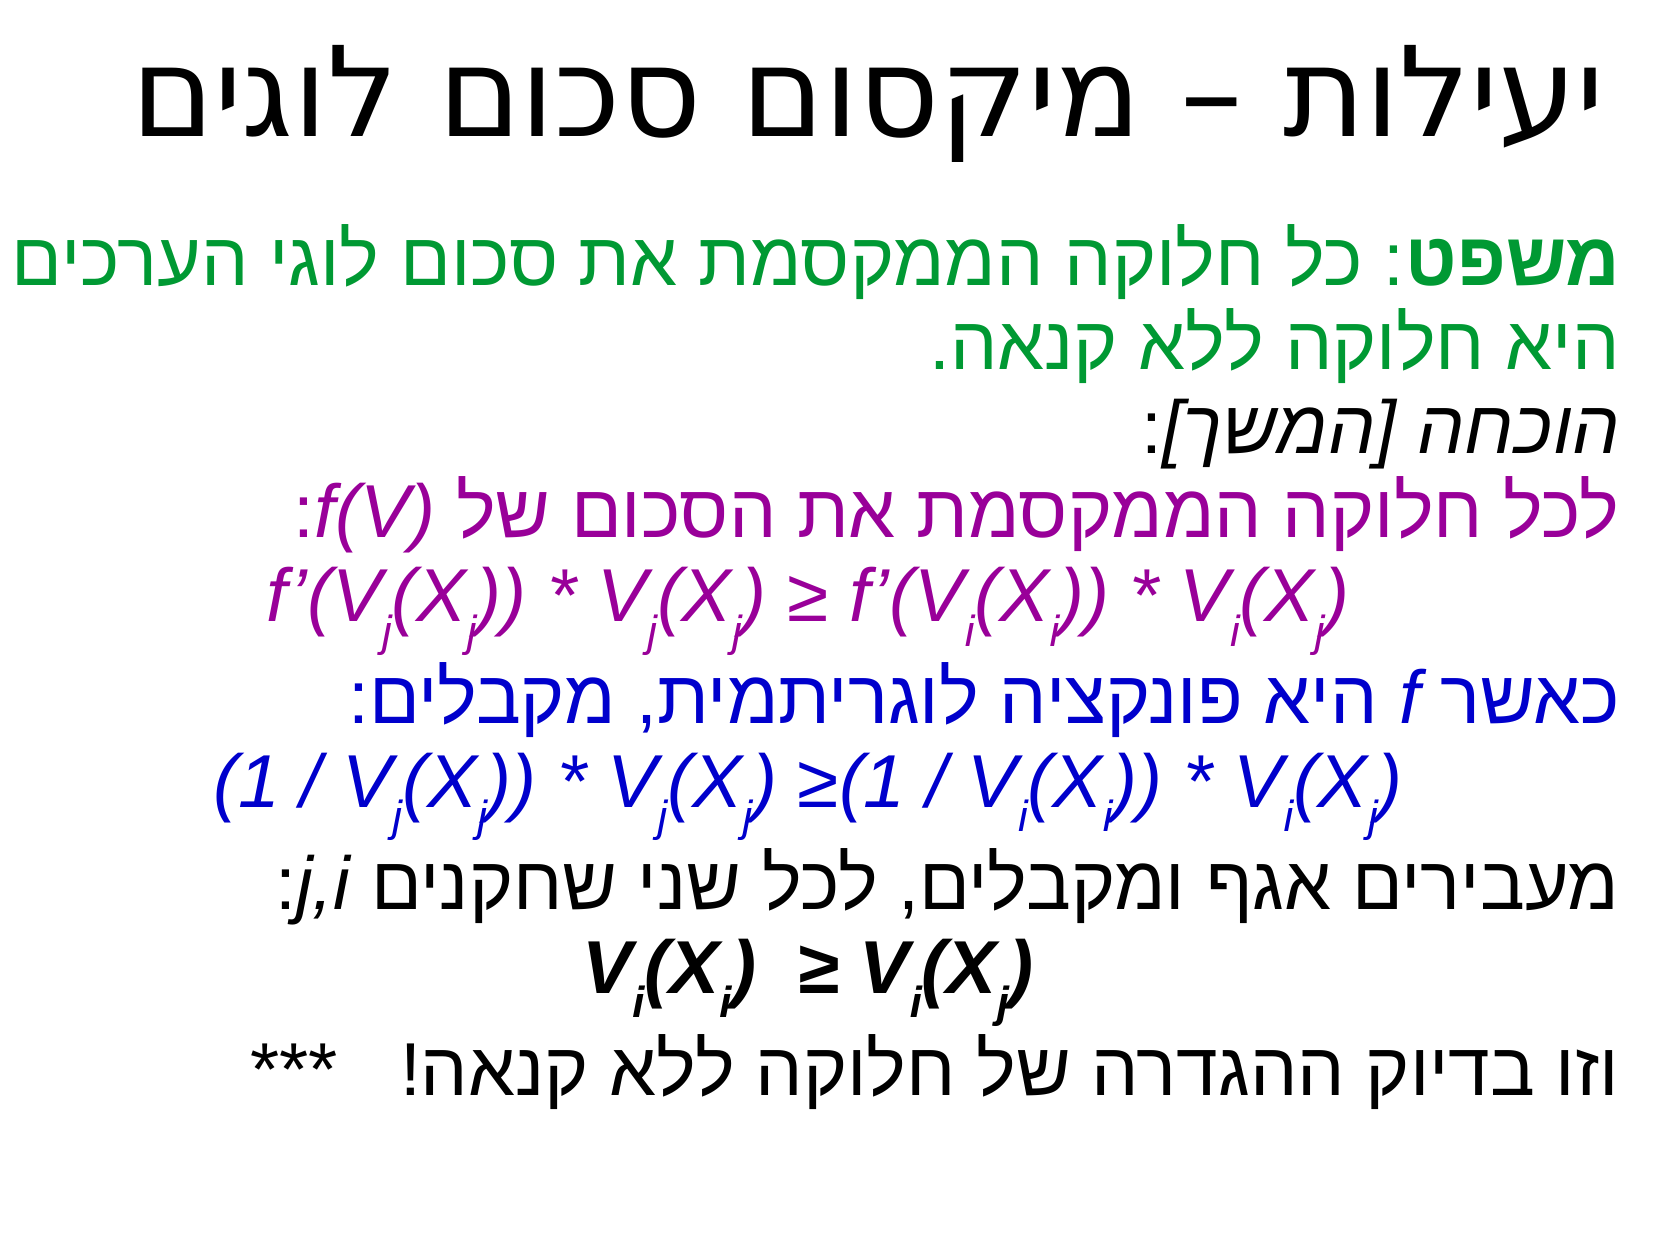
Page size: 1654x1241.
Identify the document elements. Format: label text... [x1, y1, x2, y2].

text_box משפט: כל חלוקה הממקסמת את סכום לוגי הערכים היא חלוקה ללא קנאה. הוכחה [המשך]: לכל חלוקה הממקסמת את הסכום של f(V): f’(Vj(Xj)) * Vj(Xj) ≥ f’(Vi(Xi)) * Vi(Xj) כאשר f היא פונקציה לוגריתמית, מקבלים: (1 / Vj(Xj)) * Vj(Xj) ≥(1 / Vi(Xi)) * Vi(Xj) מעבירים אגף ומקבלים, לכל שני שחקנים j,i: Vi(Xi) ≥ Vi(Xj) וזו בדיוק ההגדרה של חלוקה ללא קנאה! *** [0, 210, 1636, 1220]
title יעילות – מיקסום סכום לוגים [30, 7, 1654, 166]
